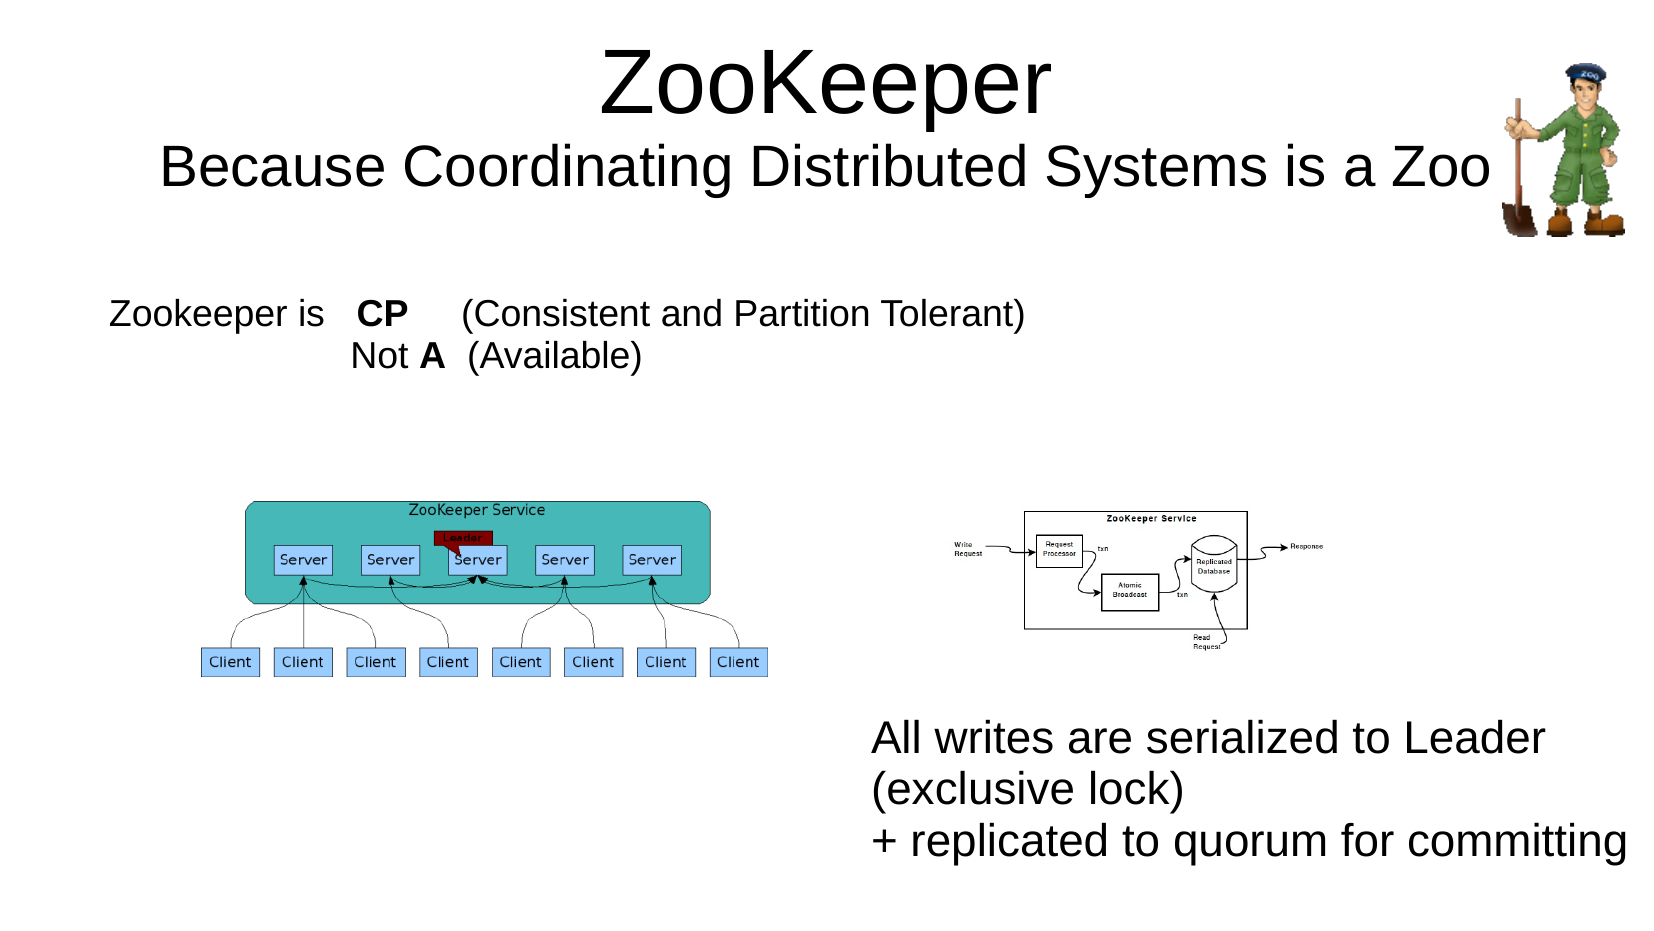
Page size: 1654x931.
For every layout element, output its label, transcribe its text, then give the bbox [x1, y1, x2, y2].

picture [946, 501, 1329, 657]
picture [1502, 63, 1625, 237]
picture [201, 501, 768, 677]
title ZooKeeper Because Coordinating Distributed Systems is a Zoo [82, 30, 1571, 199]
text_box All writes are serialized to Leader (exclusive lock) + replicated to quorum for committing [856, 704, 1644, 916]
text_box Zookeeper is CP (Consistent and Partition Tolerant) Not A (Available) [94, 285, 1042, 384]
